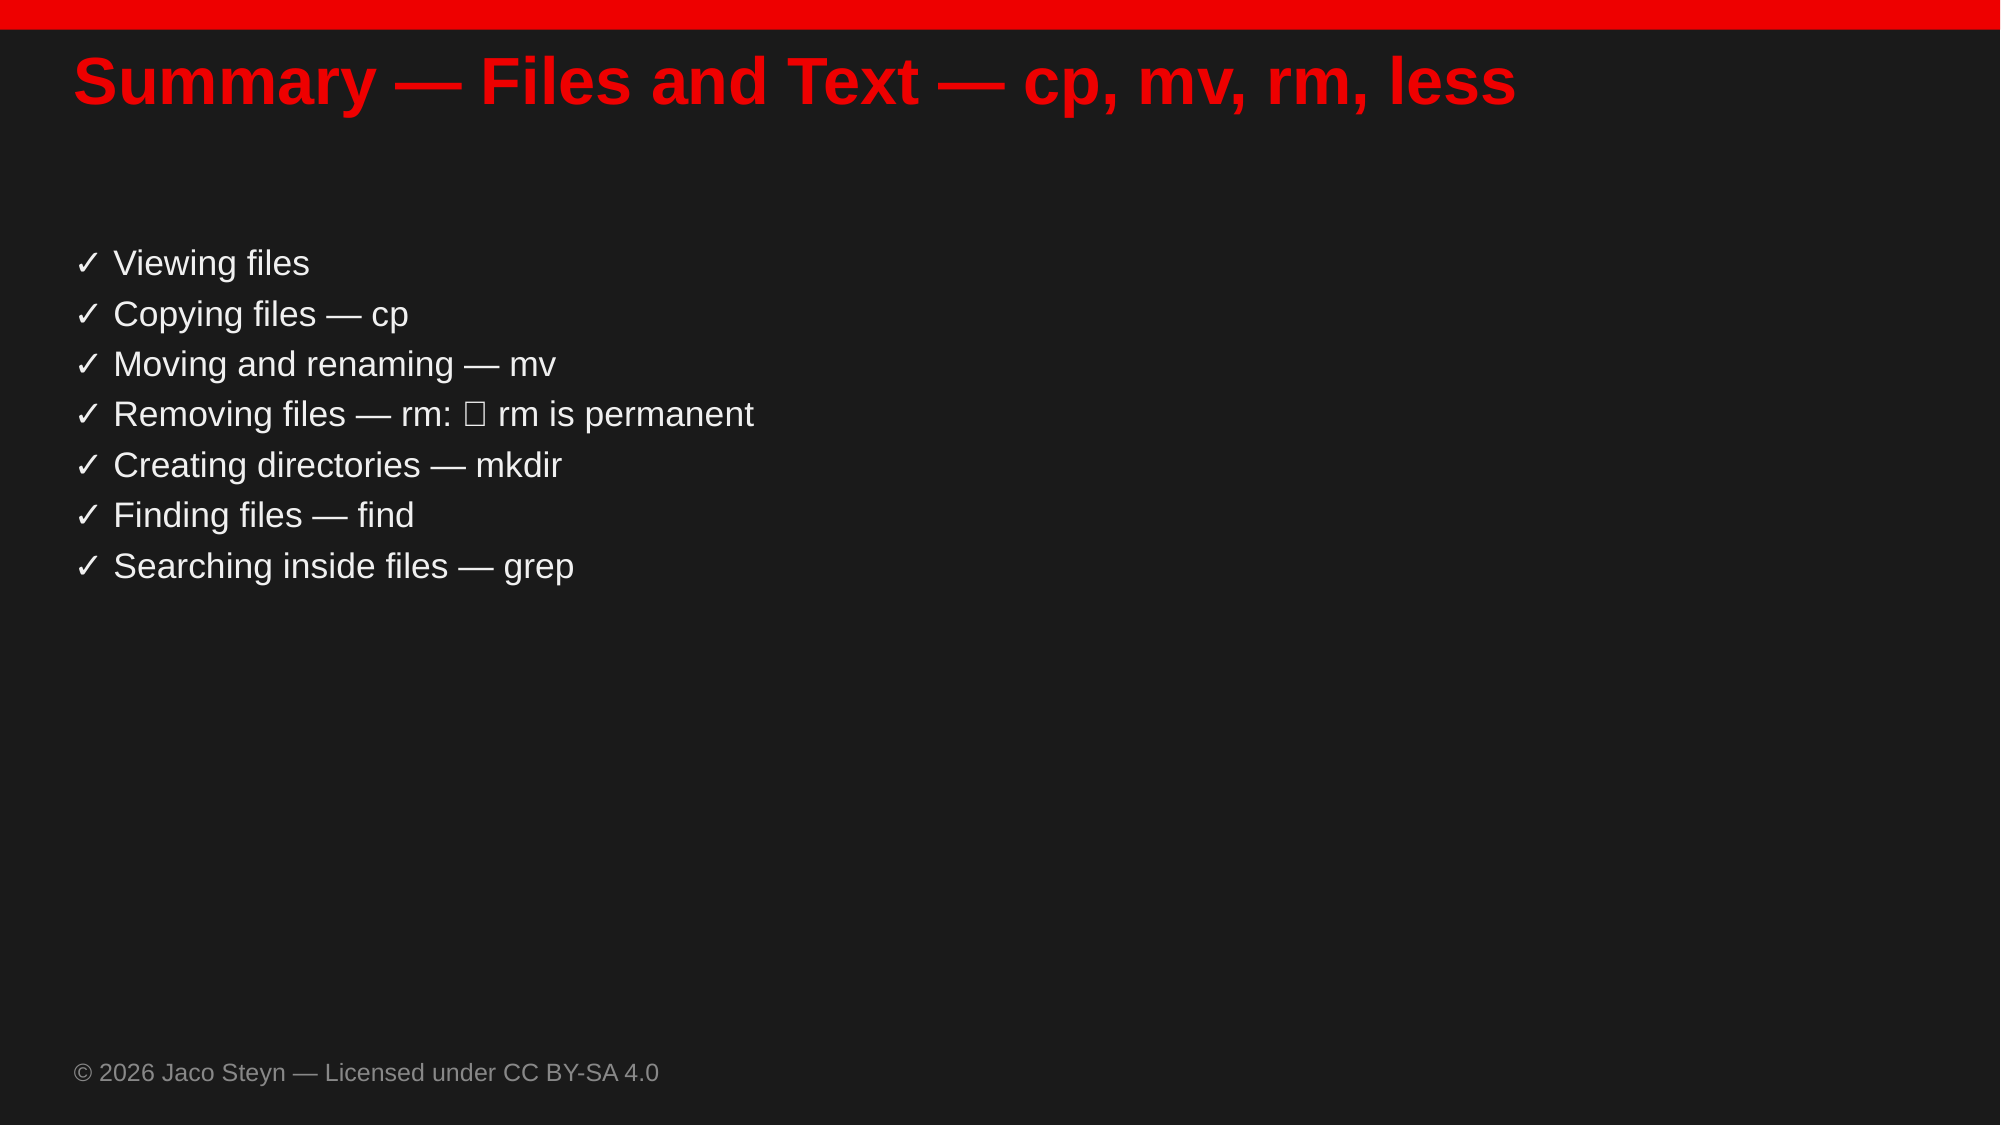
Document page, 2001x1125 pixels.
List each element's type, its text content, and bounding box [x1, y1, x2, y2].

text_box Summary — Files and Text — cp, mv, rm, less [59, 36, 1942, 208]
text_box [0, 0, 2001, 30]
text_box ✓ Viewing files ✓ Copying files — cp ✓ Moving and renaming — mv ✓ Removing files — rm: 🚨 rm is permanent ✓ Creating directories — mkdir ✓ Finding files — find ✓ Searching inside files — grep [59, 236, 1942, 1037]
text_box © 2026 Jaco Steyn — Licensed under CC BY-SA 4.0 [59, 1051, 1942, 1093]
